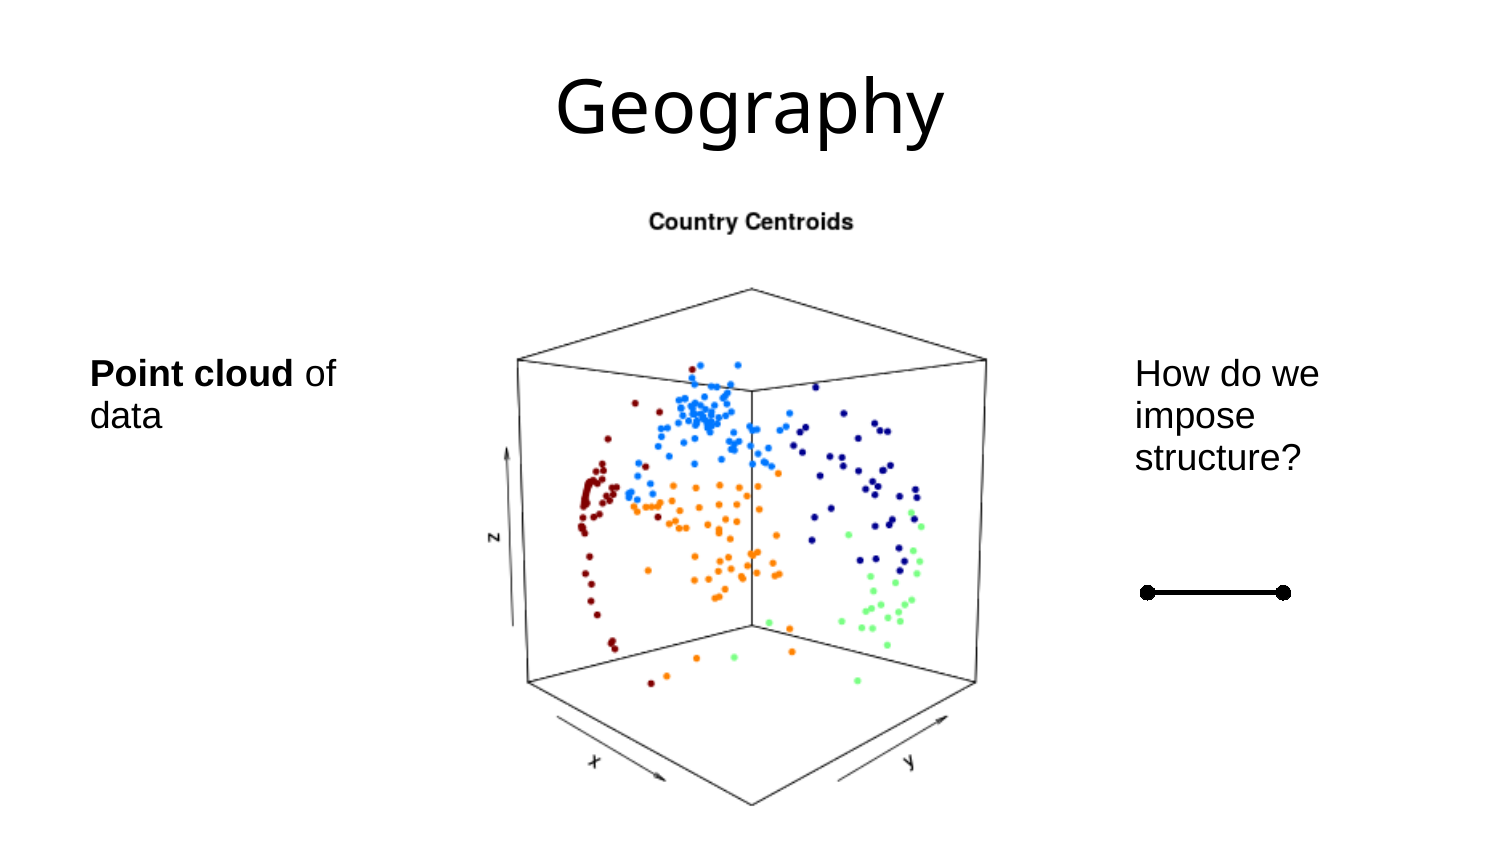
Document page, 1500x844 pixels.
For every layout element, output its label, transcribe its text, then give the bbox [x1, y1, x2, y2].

text_box [1276, 585, 1291, 601]
picture [459, 174, 1037, 829]
text_box Point cloud of data [75, 345, 391, 444]
title Geography [75, 33, 1425, 175]
text_box How do we impose structure? [1120, 345, 1436, 486]
text_box [1140, 585, 1155, 601]
